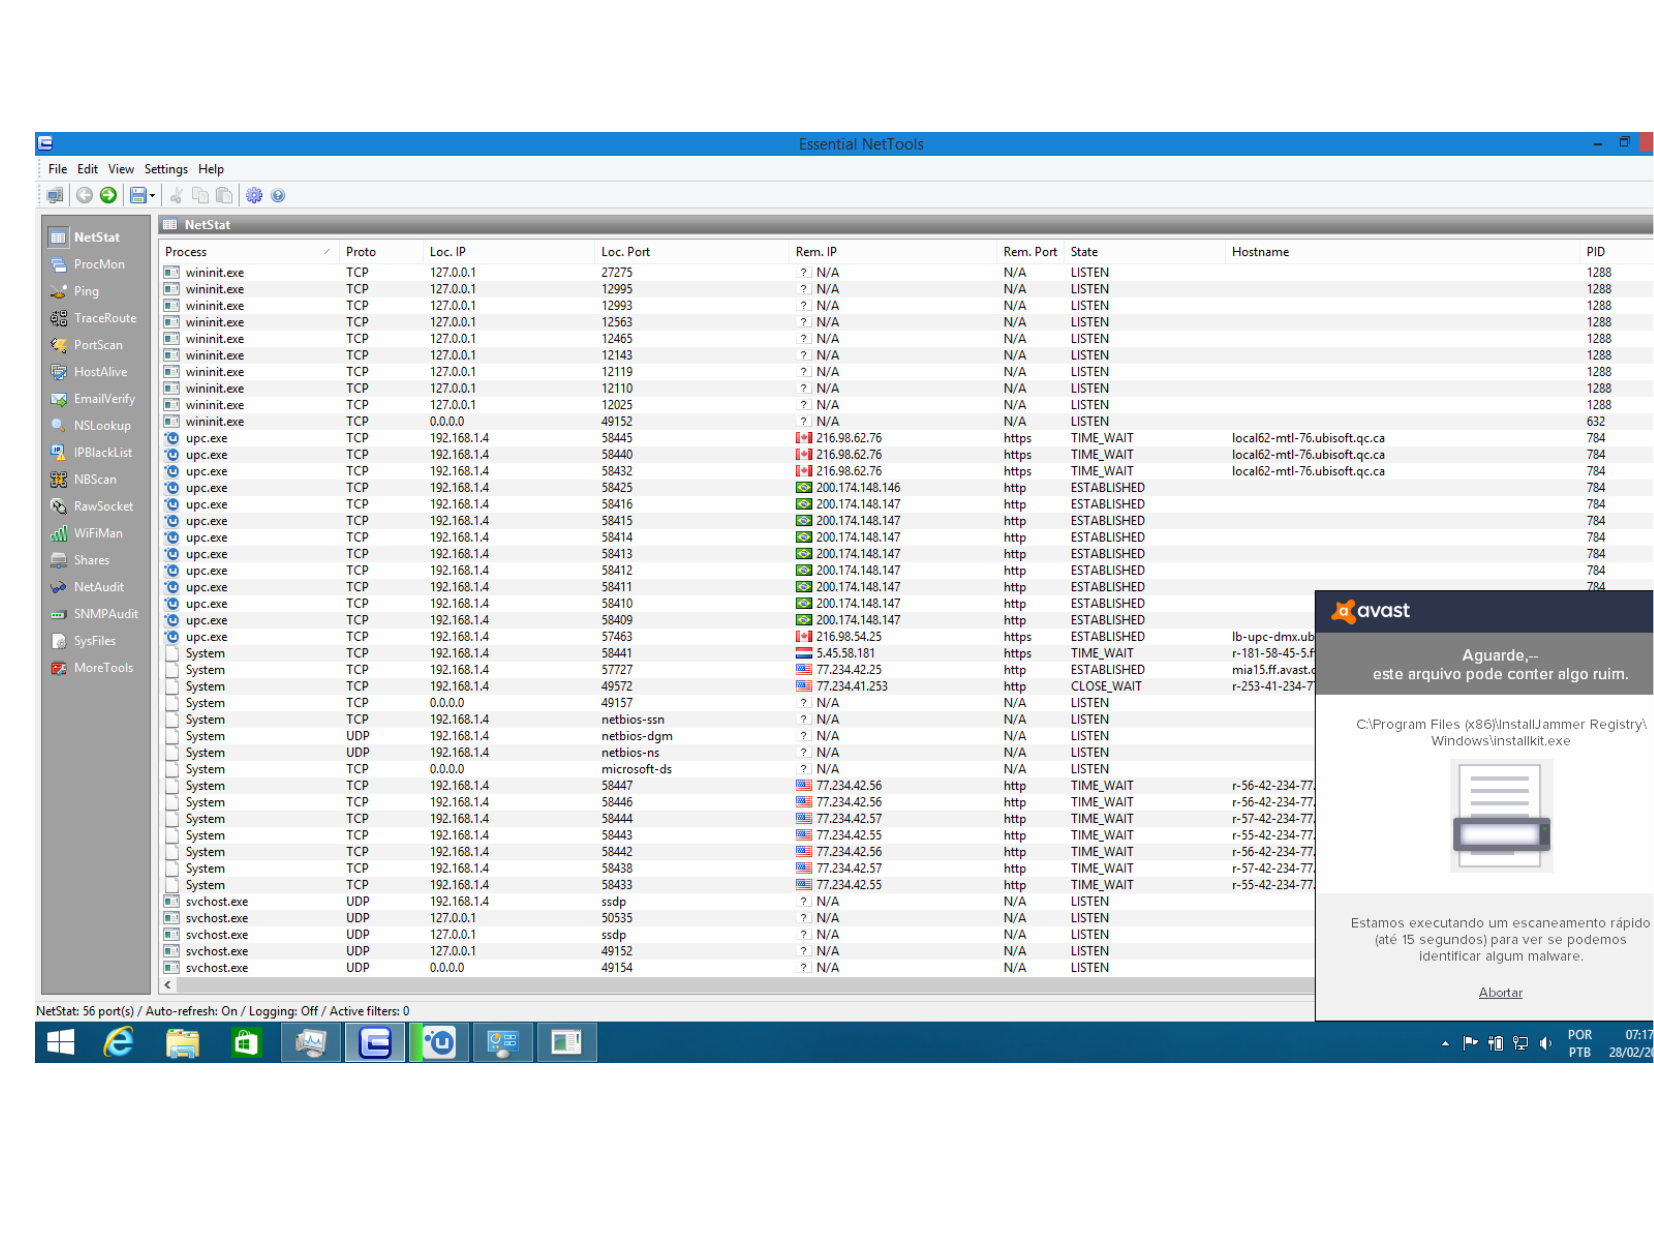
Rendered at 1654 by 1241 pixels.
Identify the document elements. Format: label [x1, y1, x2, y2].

picture [35, 132, 1654, 1063]
